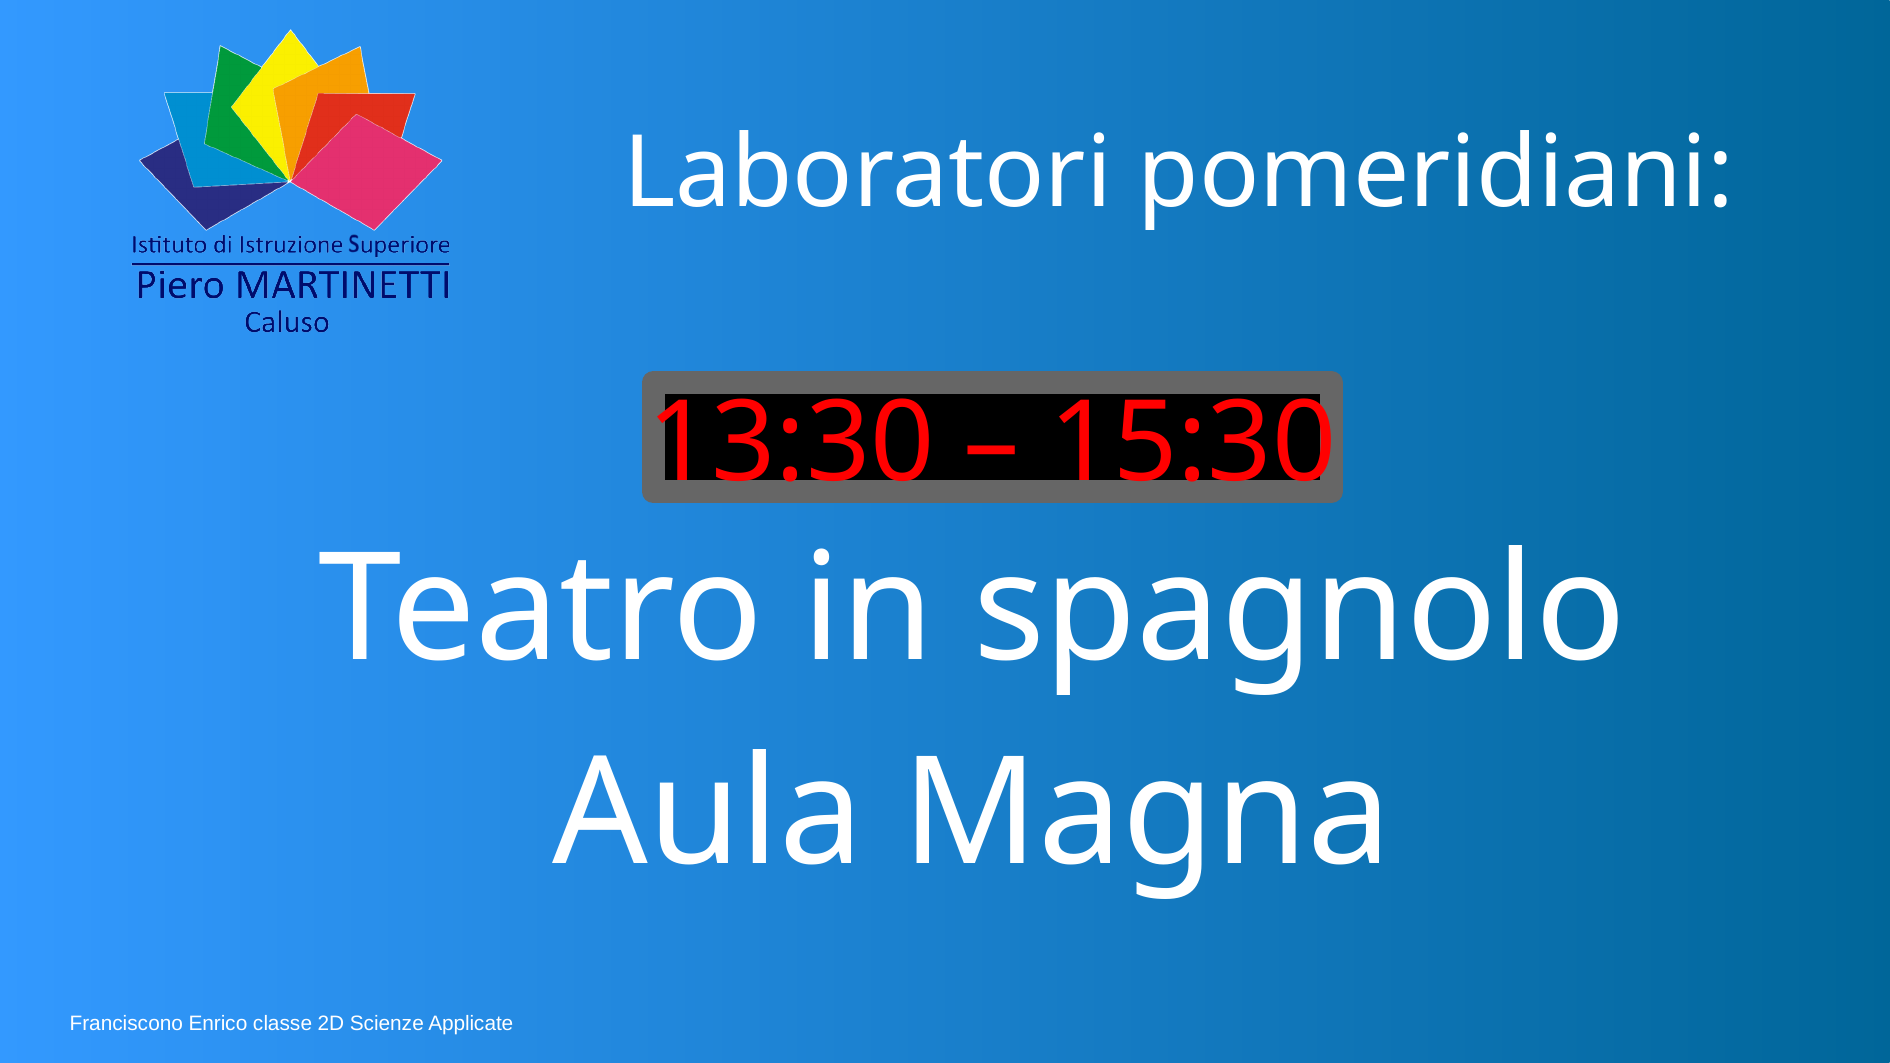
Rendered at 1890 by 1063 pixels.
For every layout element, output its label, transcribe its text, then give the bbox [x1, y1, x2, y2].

picture [0, 23, 591, 355]
text_box Teatro in spagnolo Aula Magna [225, 491, 1720, 1042]
text_box Franciscono Enrico classe 2D Scienze Applicate [54, 1004, 628, 1063]
text_box 13:30 – 15:30 [653, 382, 1332, 492]
text_box Laboratori pomeridiani: [591, 91, 1861, 338]
